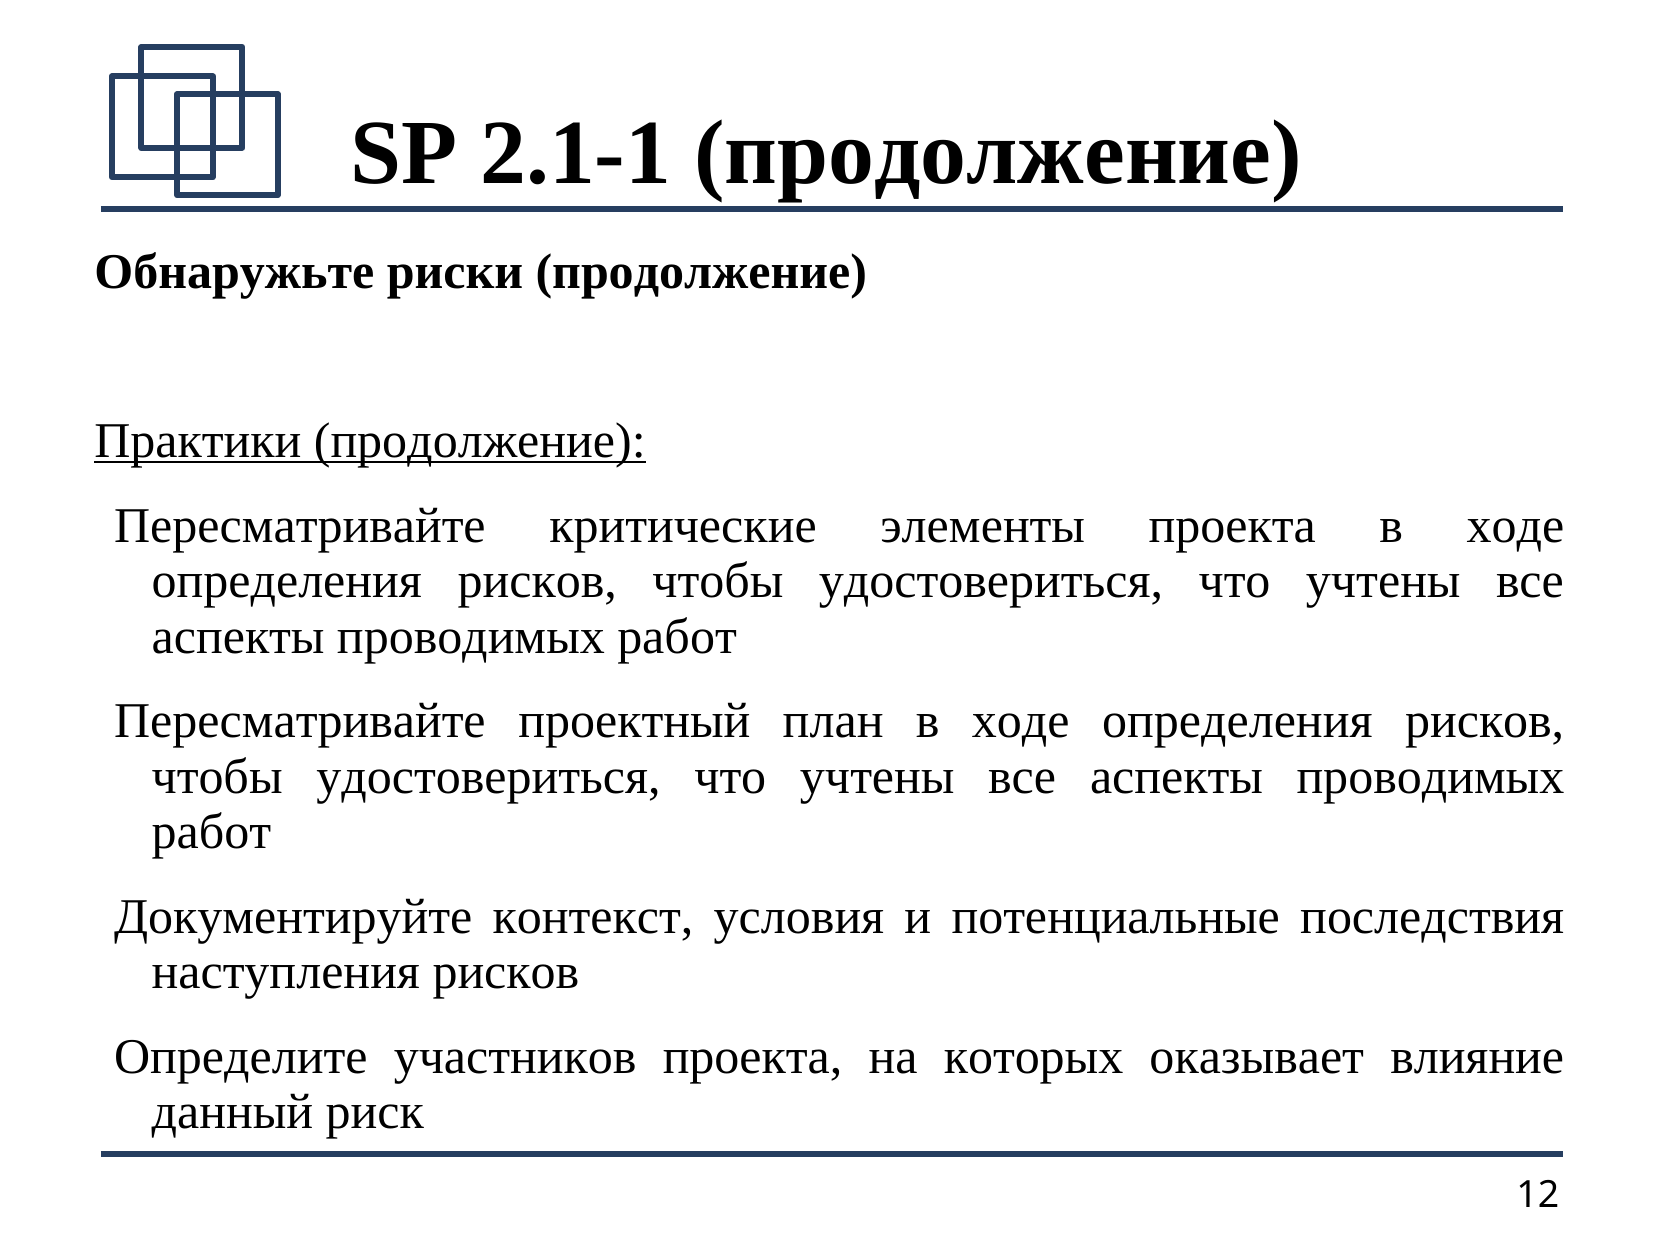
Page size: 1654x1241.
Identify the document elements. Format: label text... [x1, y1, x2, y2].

title SP 2.1-1 (продолжение) [82, 49, 1571, 257]
list Обнаружьте риски (продолжение) Практики (продолжение): Пересматривайте критические элементы проекта в ходе определения рисков, чтобы удостовериться, что учтены все аспекты проводимых работ Пересматривайте проектный план в ходе определения рисков, чтобы удостовериться, что учтены все аспекты проводимых работ Документируйте контекст, условия и потенциальные последствия наступления рисков Определите участников проекта, на которых оказывает влияние данный риск [76, 243, 1565, 1153]
